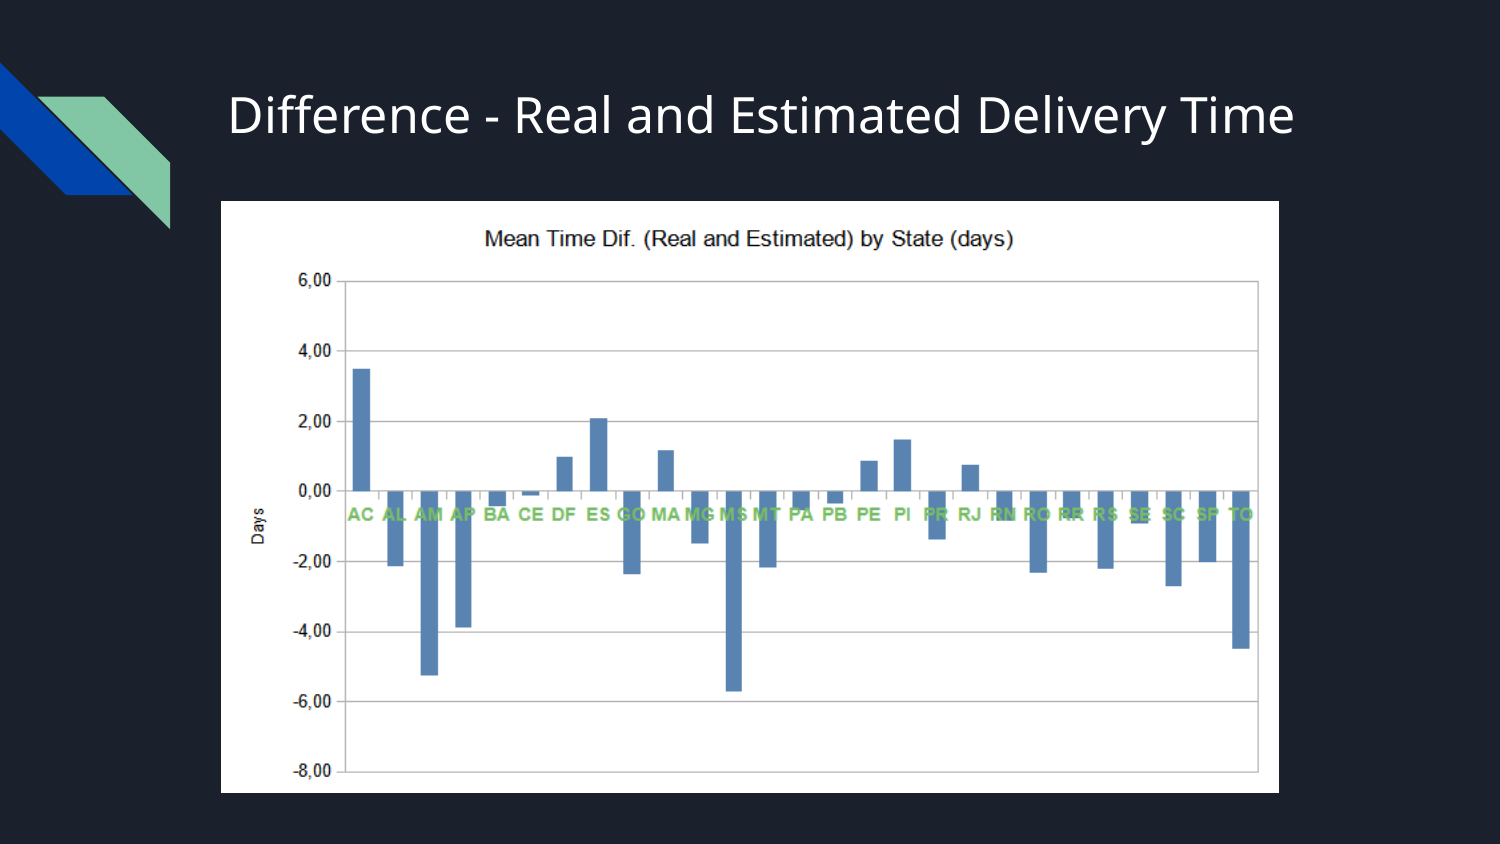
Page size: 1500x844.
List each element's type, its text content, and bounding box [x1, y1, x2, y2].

picture [221, 201, 1279, 793]
title Difference - Real and Estimated Delivery Time [212, 64, 1368, 215]
